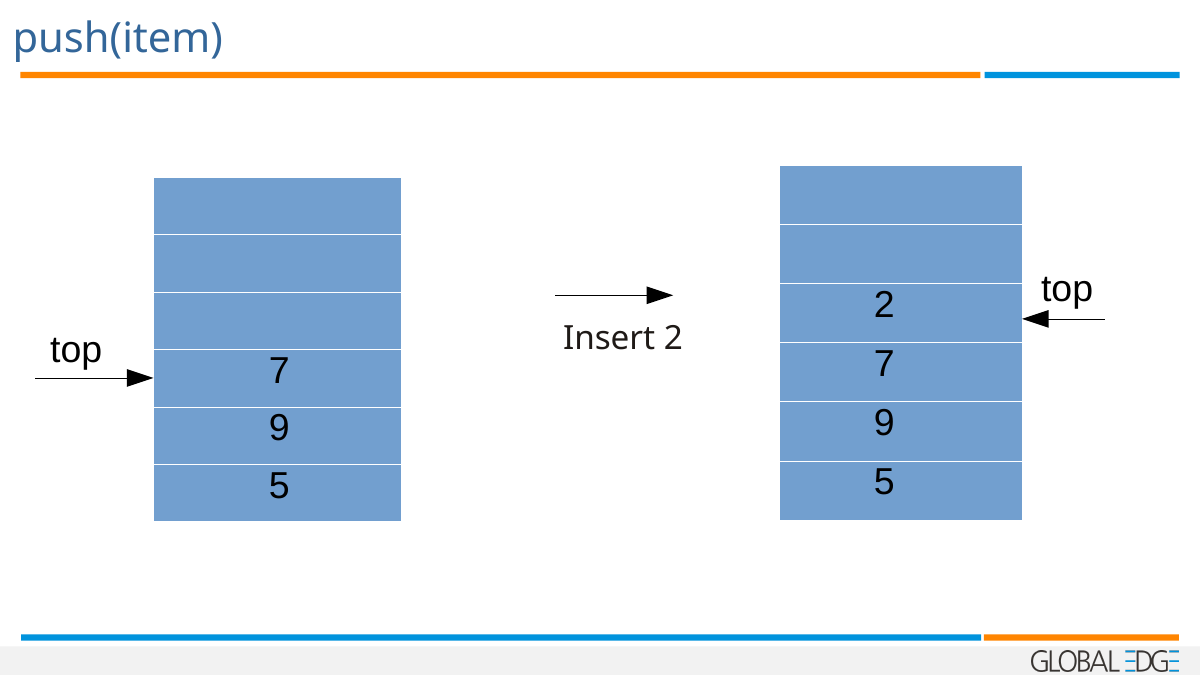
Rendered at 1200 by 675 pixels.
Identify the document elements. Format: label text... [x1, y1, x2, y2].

table_header [780, 166, 1022, 224]
table_cell [154, 235, 401, 292]
table_header [154, 178, 401, 234]
text_box top [35, 321, 130, 402]
table_cell [154, 293, 401, 349]
text_box Insert 2 [492, 313, 720, 367]
title push(item) [12, 9, 1088, 63]
picture [1031, 650, 1179, 672]
table_cell 5 [780, 462, 1022, 520]
table_cell [780, 225, 1022, 283]
text_box top [1015, 259, 1123, 383]
table_cell 2 [780, 284, 1015, 342]
table_cell 7 [780, 343, 1022, 401]
table_cell 5 [154, 465, 401, 521]
table_cell 9 [154, 408, 401, 464]
table_cell 9 [780, 402, 1022, 461]
table_cell 7 [154, 350, 401, 407]
